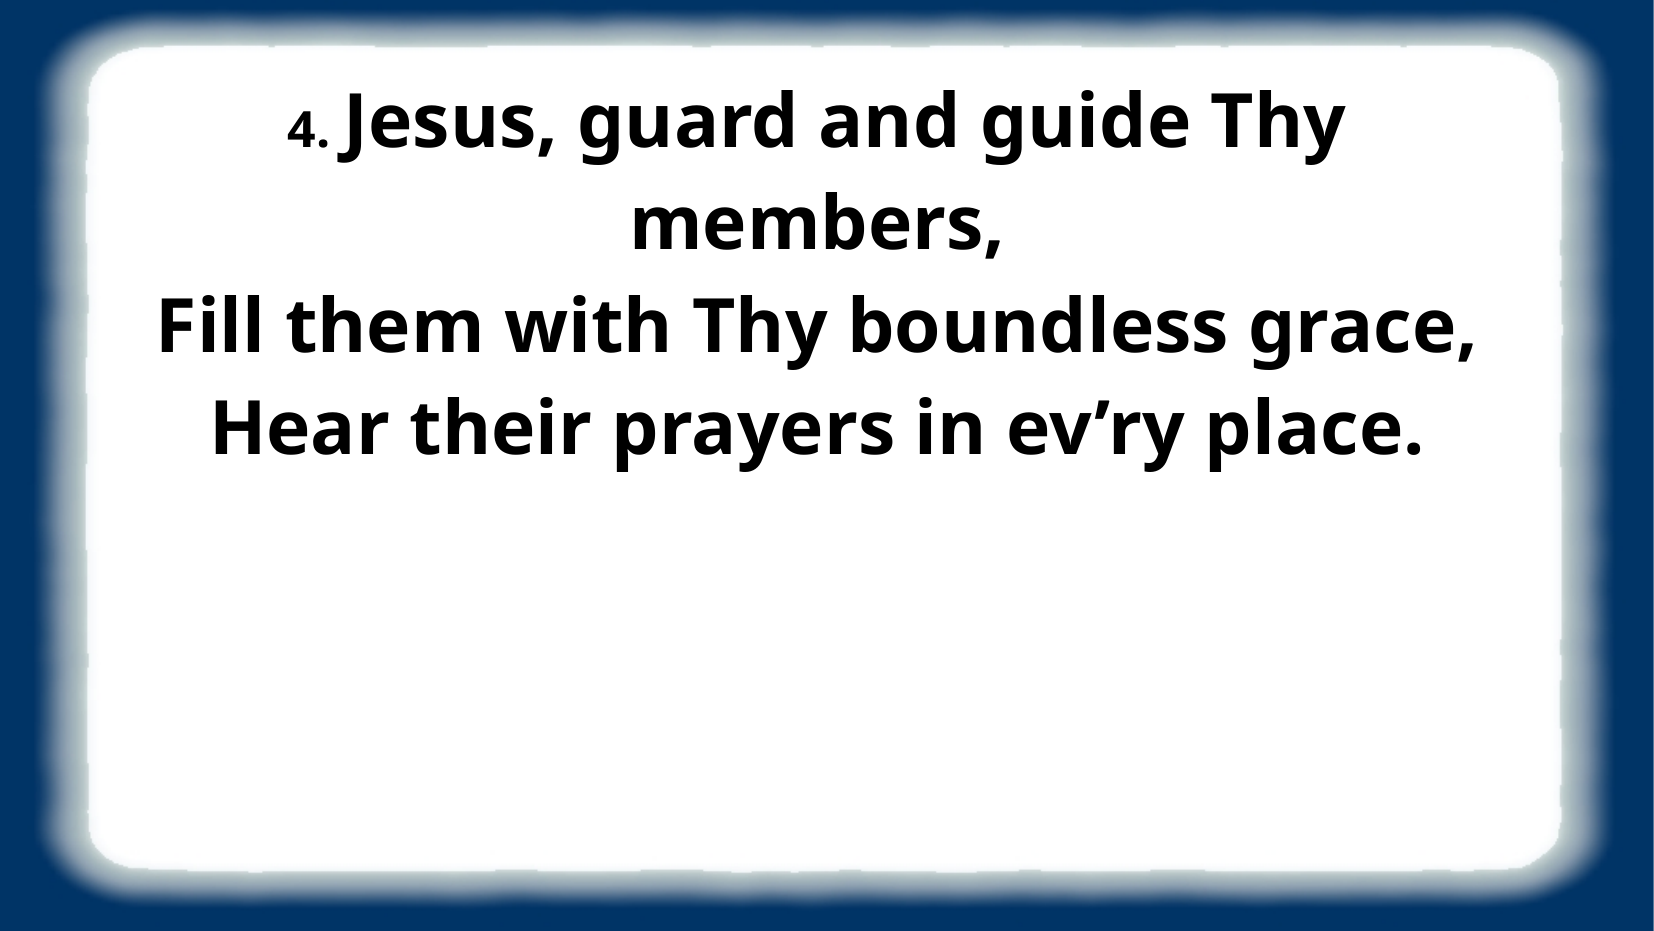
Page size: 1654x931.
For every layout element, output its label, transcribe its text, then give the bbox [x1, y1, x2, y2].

picture [0, 0, 1654, 931]
text_box 4. Jesus, guard and guide Thy members, Fill them with Thy boundless grace, Hear their prayers in ev’ry place. [105, 60, 1531, 406]
